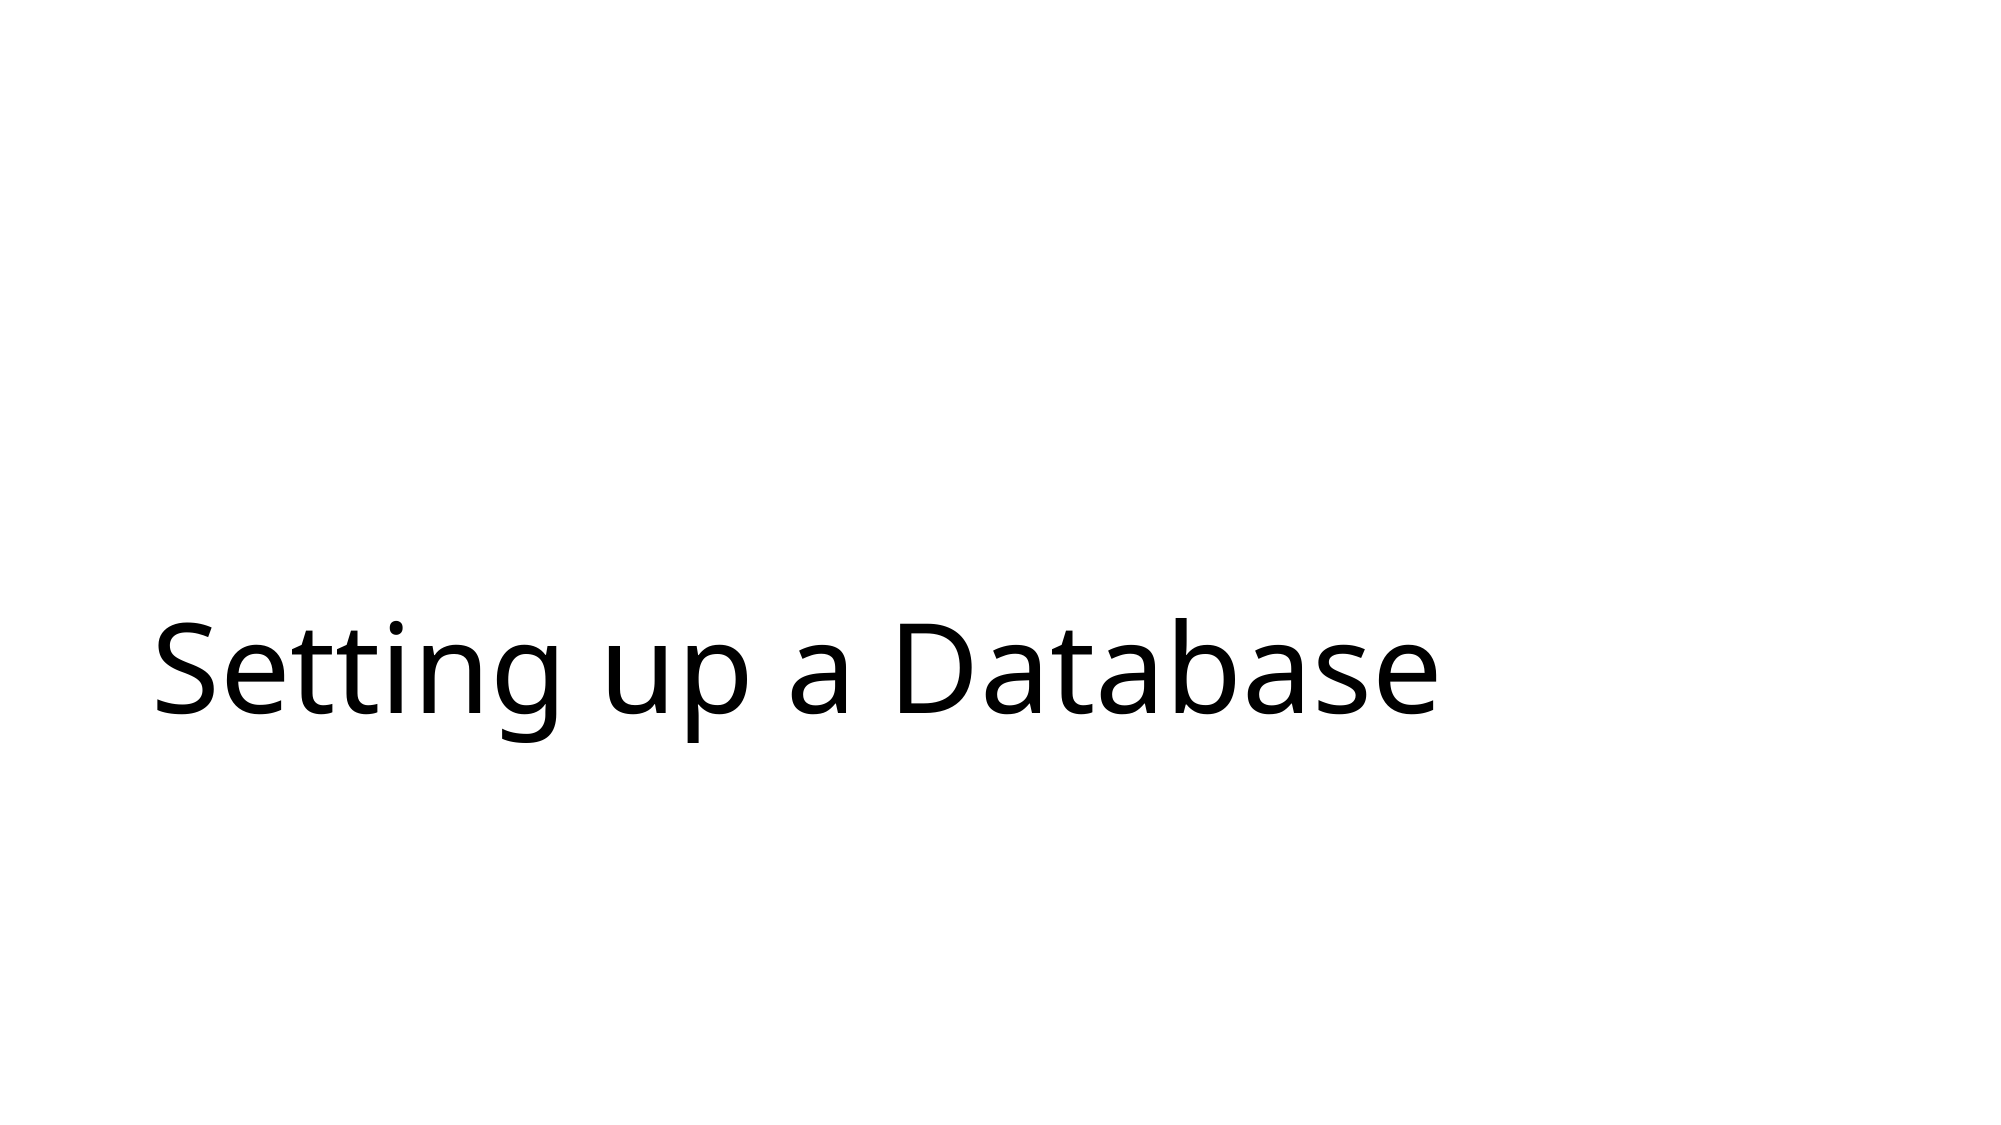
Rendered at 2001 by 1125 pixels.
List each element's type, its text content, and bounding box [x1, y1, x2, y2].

title Setting up a Database [136, 280, 1862, 749]
